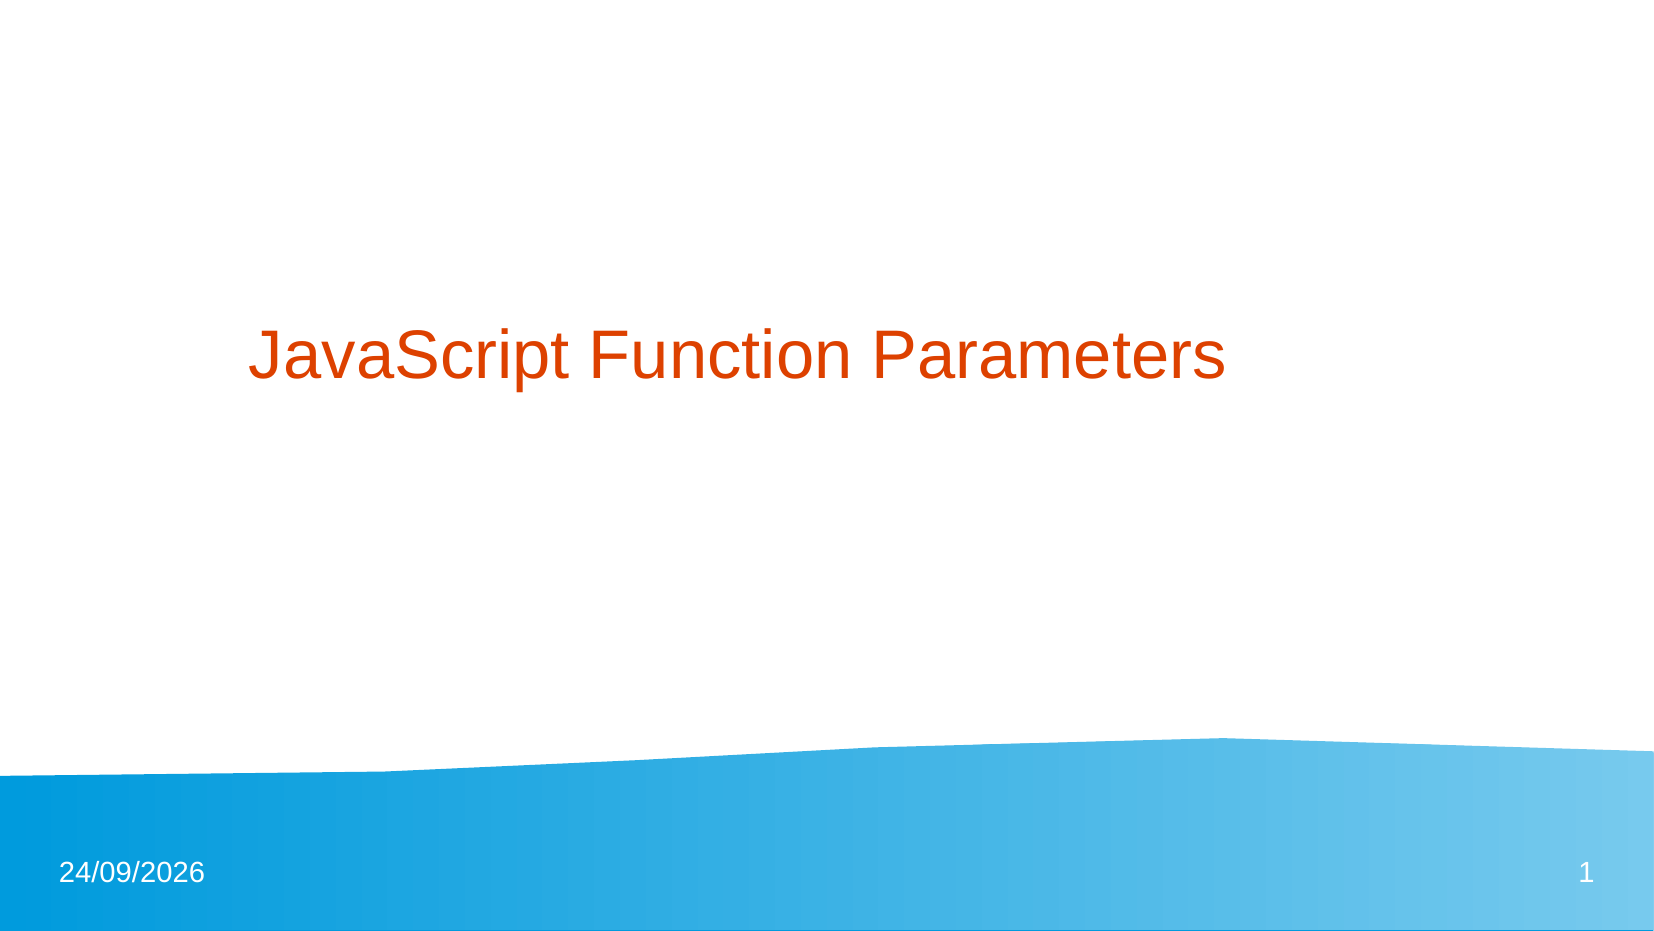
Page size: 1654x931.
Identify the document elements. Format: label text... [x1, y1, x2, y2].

title JavaScript Function Parameters [0, 265, 1477, 443]
